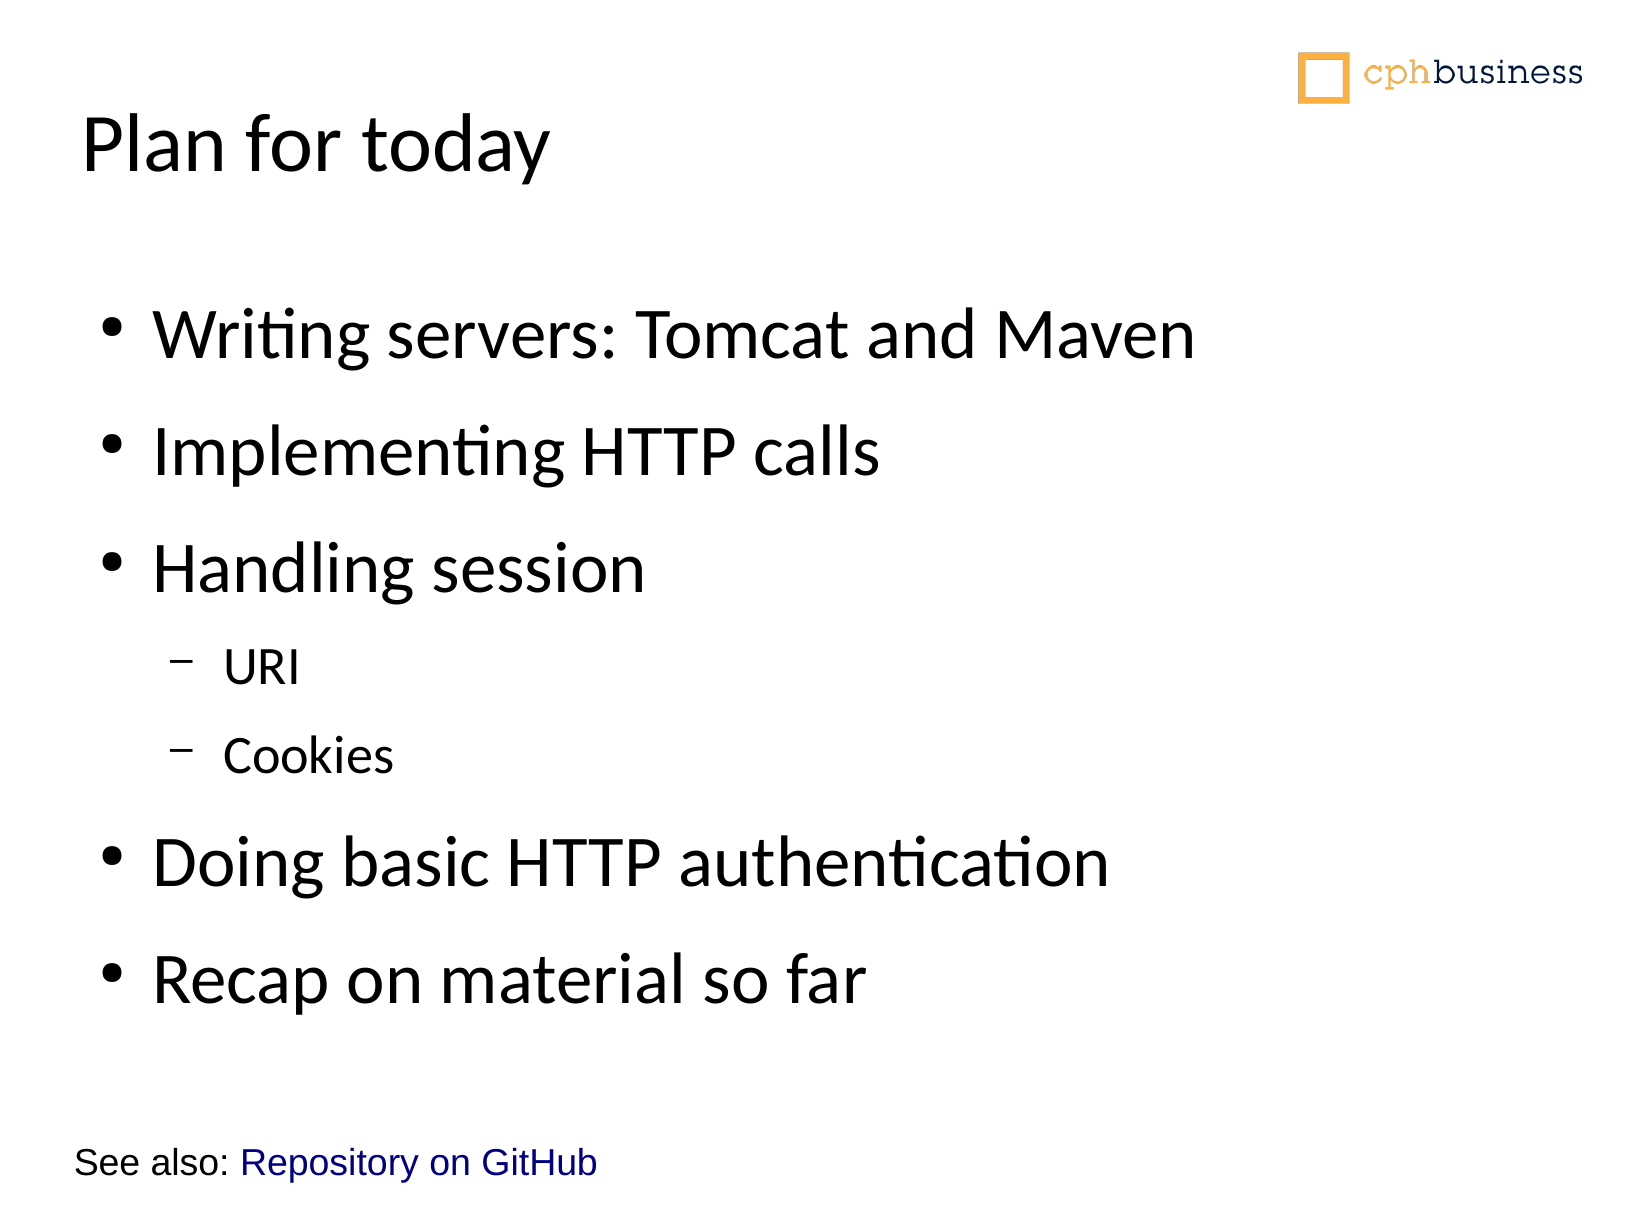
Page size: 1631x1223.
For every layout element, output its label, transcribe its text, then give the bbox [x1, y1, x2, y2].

text_box See also: Repository on GitHub [59, 1133, 1536, 1191]
picture [1247, 1, 1631, 155]
title Plan for today [81, 48, 1549, 253]
list Writing servers: Tomcat and Maven Implementing HTTP calls Handling session URI Cookies Doing basic HTTP authentication Recap on material so far [81, 285, 1549, 1092]
